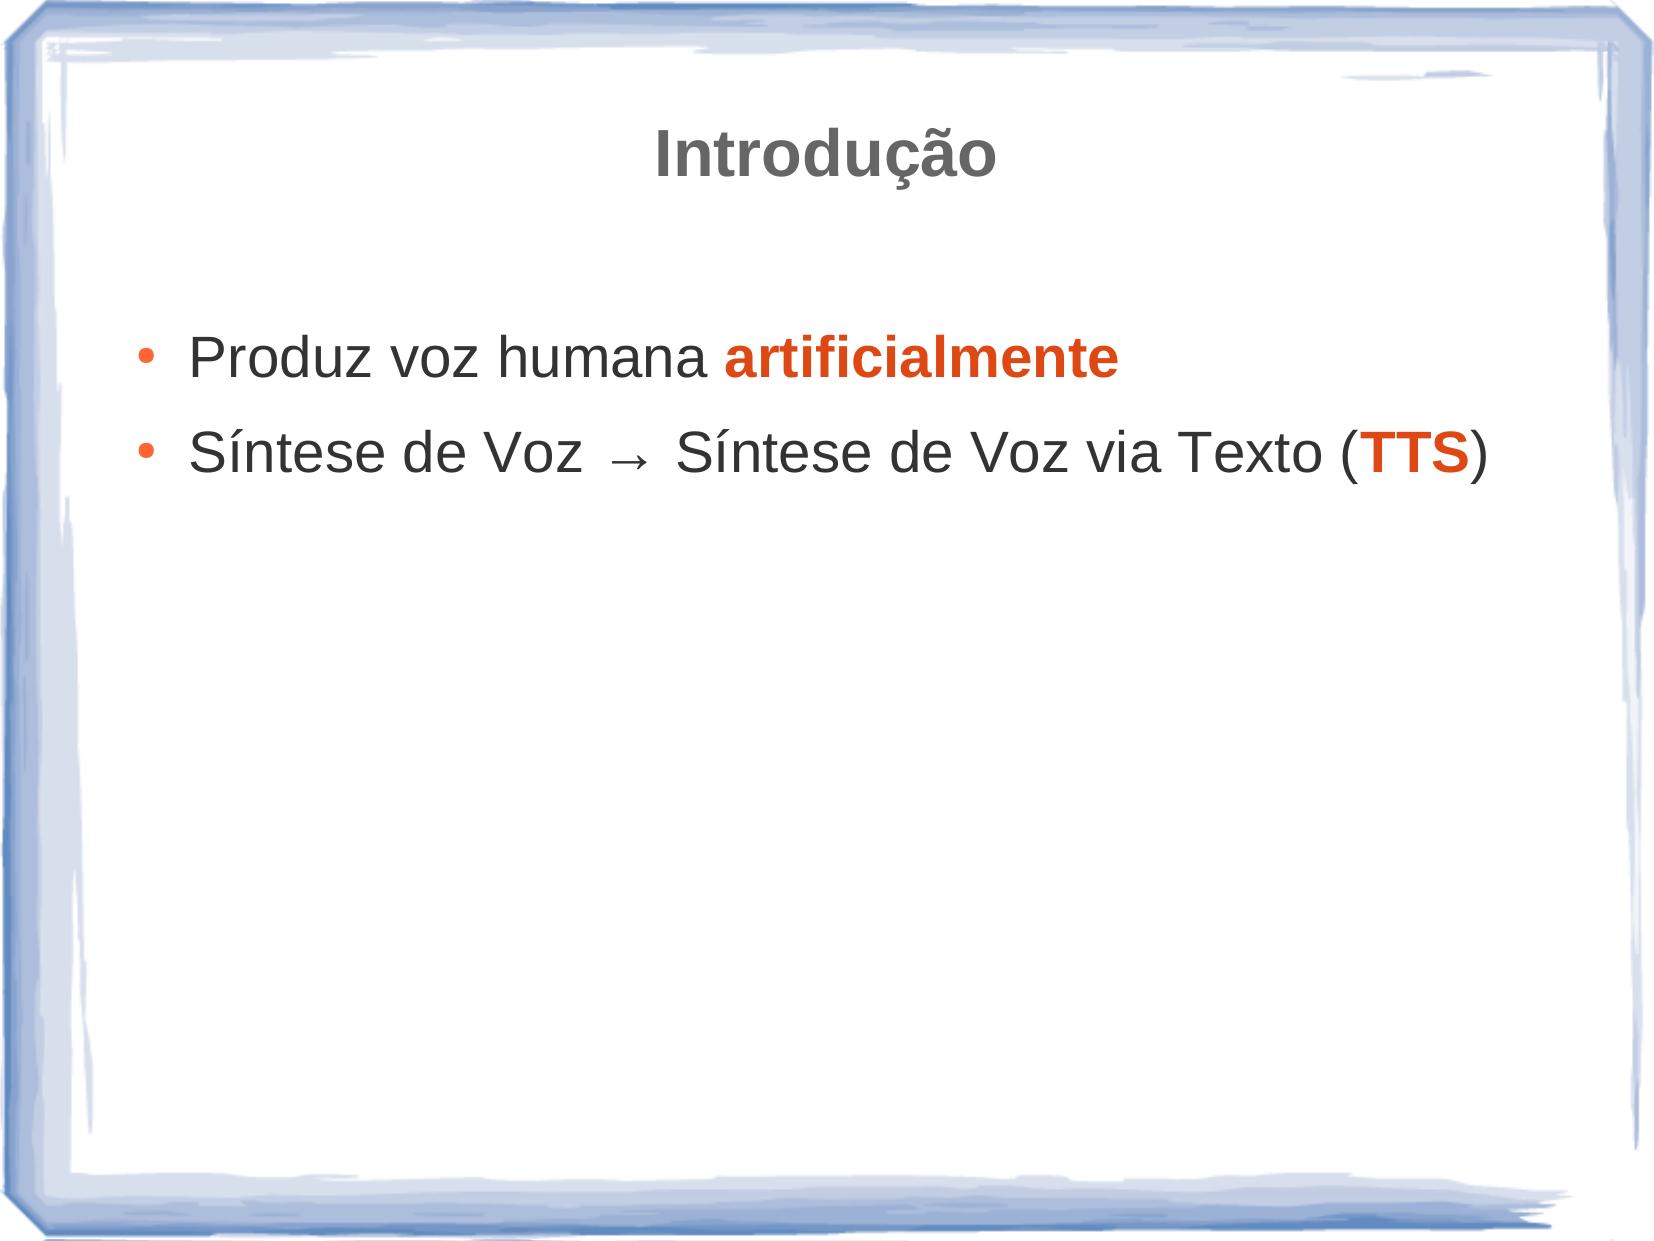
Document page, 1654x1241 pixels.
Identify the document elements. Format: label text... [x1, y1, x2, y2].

picture [0, 0, 1654, 1241]
title Introdução [82, 49, 1571, 257]
list Produz voz humana artificialmente Síntese de Voz → Síntese de Voz via Texto (TTS) [118, 324, 1571, 1045]
